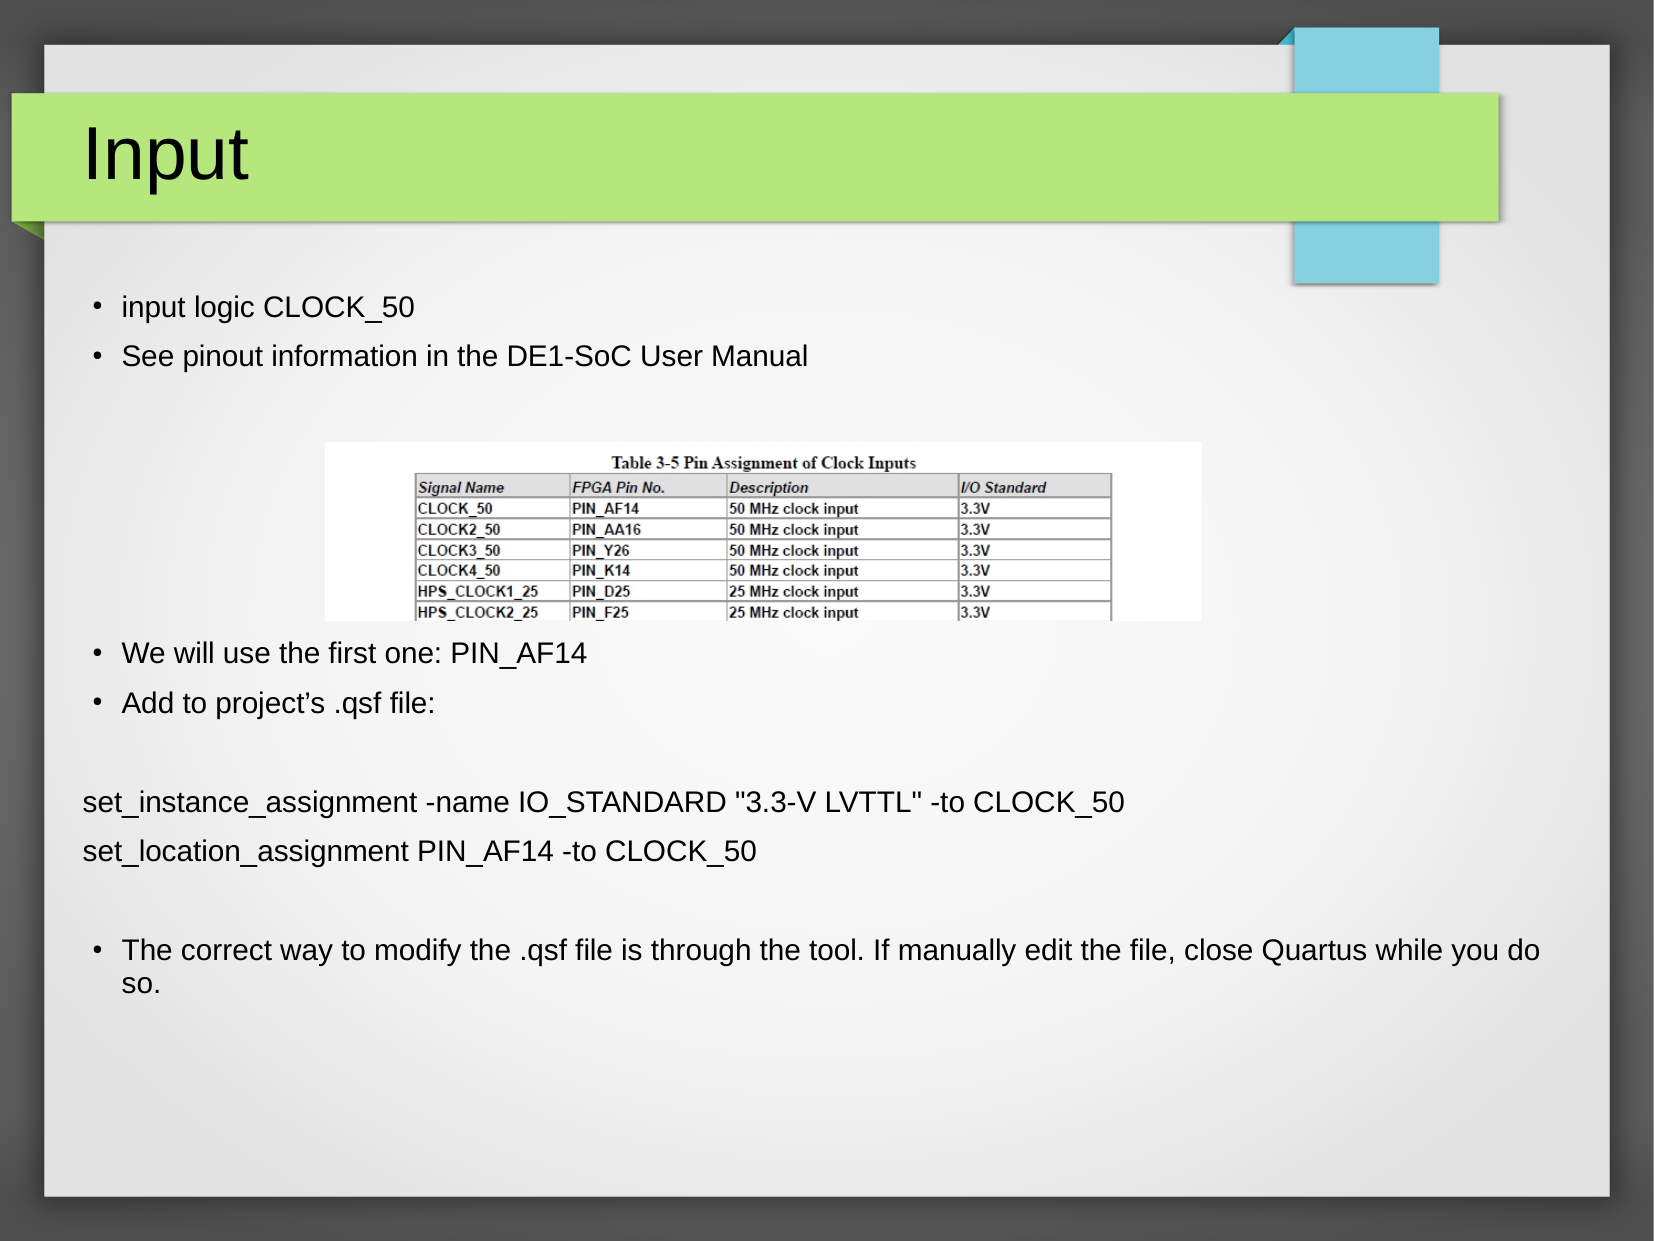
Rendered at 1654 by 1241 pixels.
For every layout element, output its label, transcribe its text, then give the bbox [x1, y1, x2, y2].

list input logic CLOCK_50 See pinout information in the DE1-SoC User Manual We will use the first one: PIN_AF14 Add to project’s .qsf file: set_instance_assignment -name IO_STANDARD "3.3-V LVTTL" -to CLOCK_50 set_location_assignment PIN_AF14 -to CLOCK_50 The correct way to modify the .qsf file is through the tool. If manually edit the file, close Quartus while you do so. [82, 290, 1571, 1010]
title Input [82, 94, 1264, 213]
picture [0, 0, 1654, 1241]
